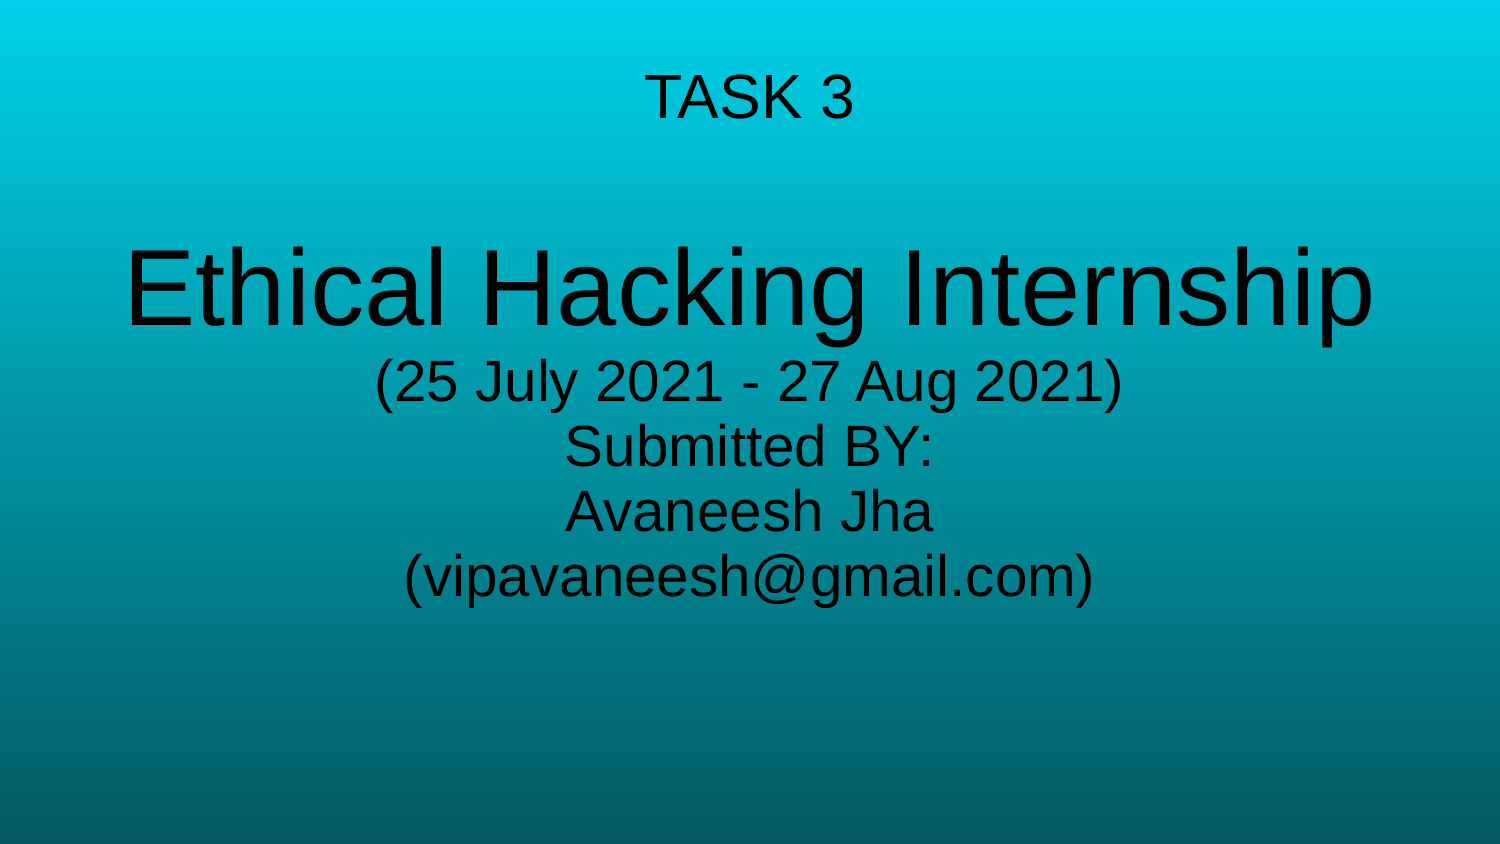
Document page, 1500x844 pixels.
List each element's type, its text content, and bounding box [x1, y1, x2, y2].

subtitle TASK 3 [51, 47, 1449, 178]
title Ethical Hacking Internship (25 July 2021 - 27 Aug 2021) Submitted BY: Avaneesh Jha (vipavaneesh@gmail.com) [51, 212, 1449, 724]
